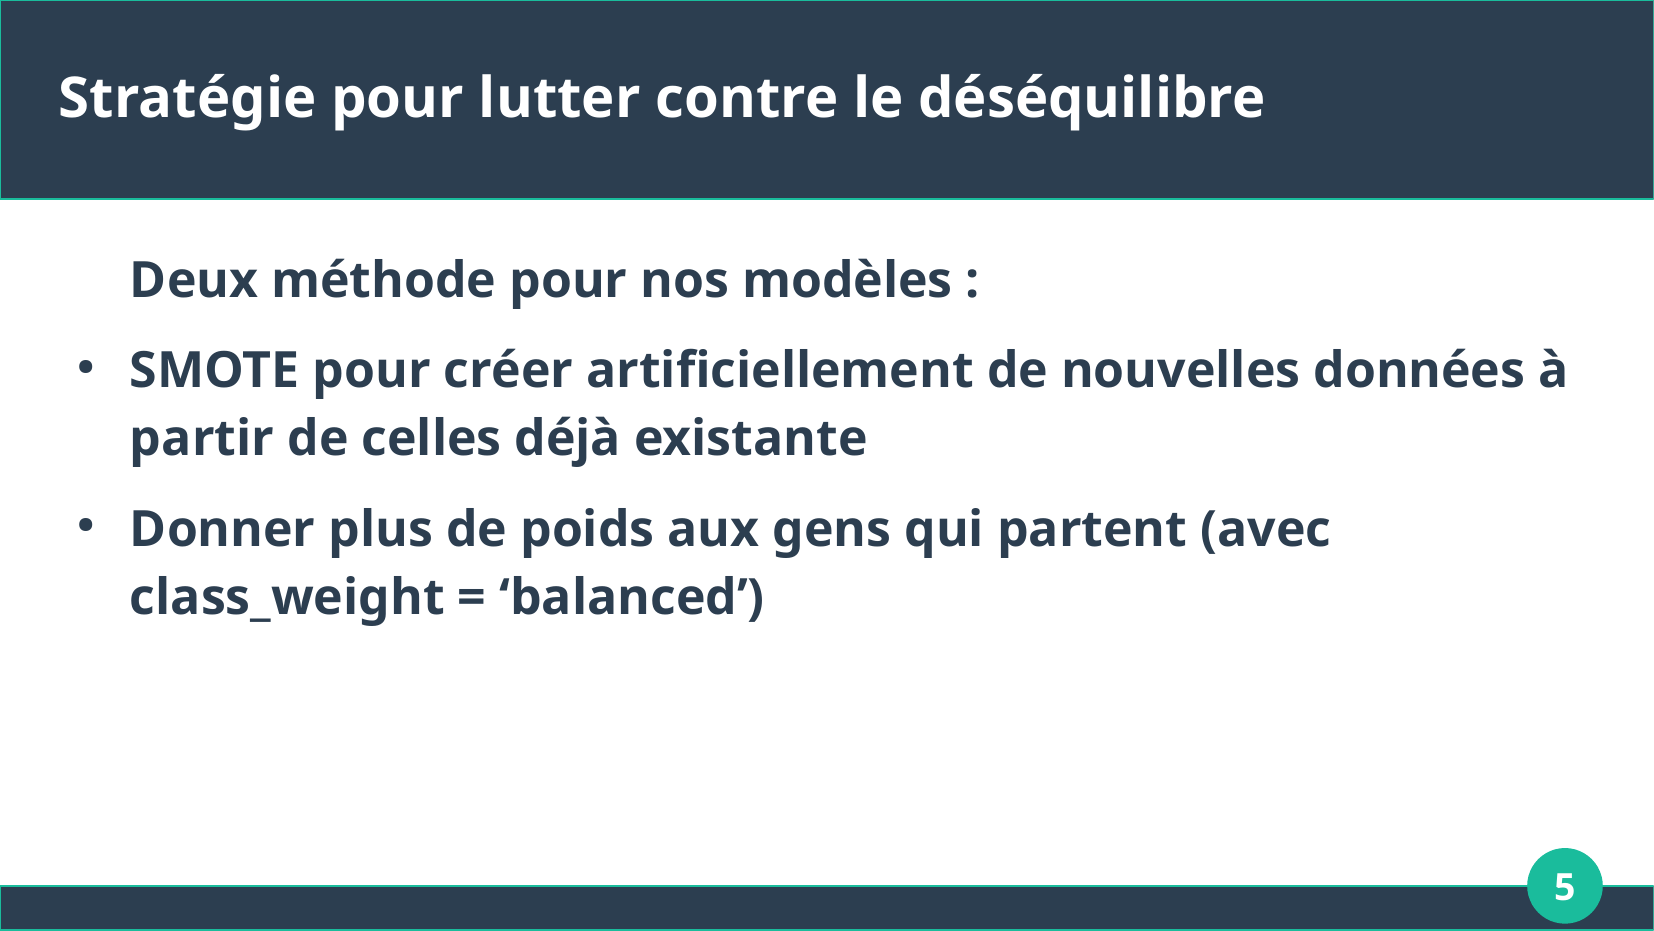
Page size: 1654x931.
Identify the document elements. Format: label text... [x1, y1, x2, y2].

list Deux méthode pour nos modèles : SMOTE pour créer artificiellement de nouvelles données à partir de celles déjà existante Donner plus de poids aux gens qui partent (avec class_weight = ‘balanced’) [59, 243, 1595, 864]
title Stratégie pour lutter contre le déséquilibre [59, 37, 1595, 155]
